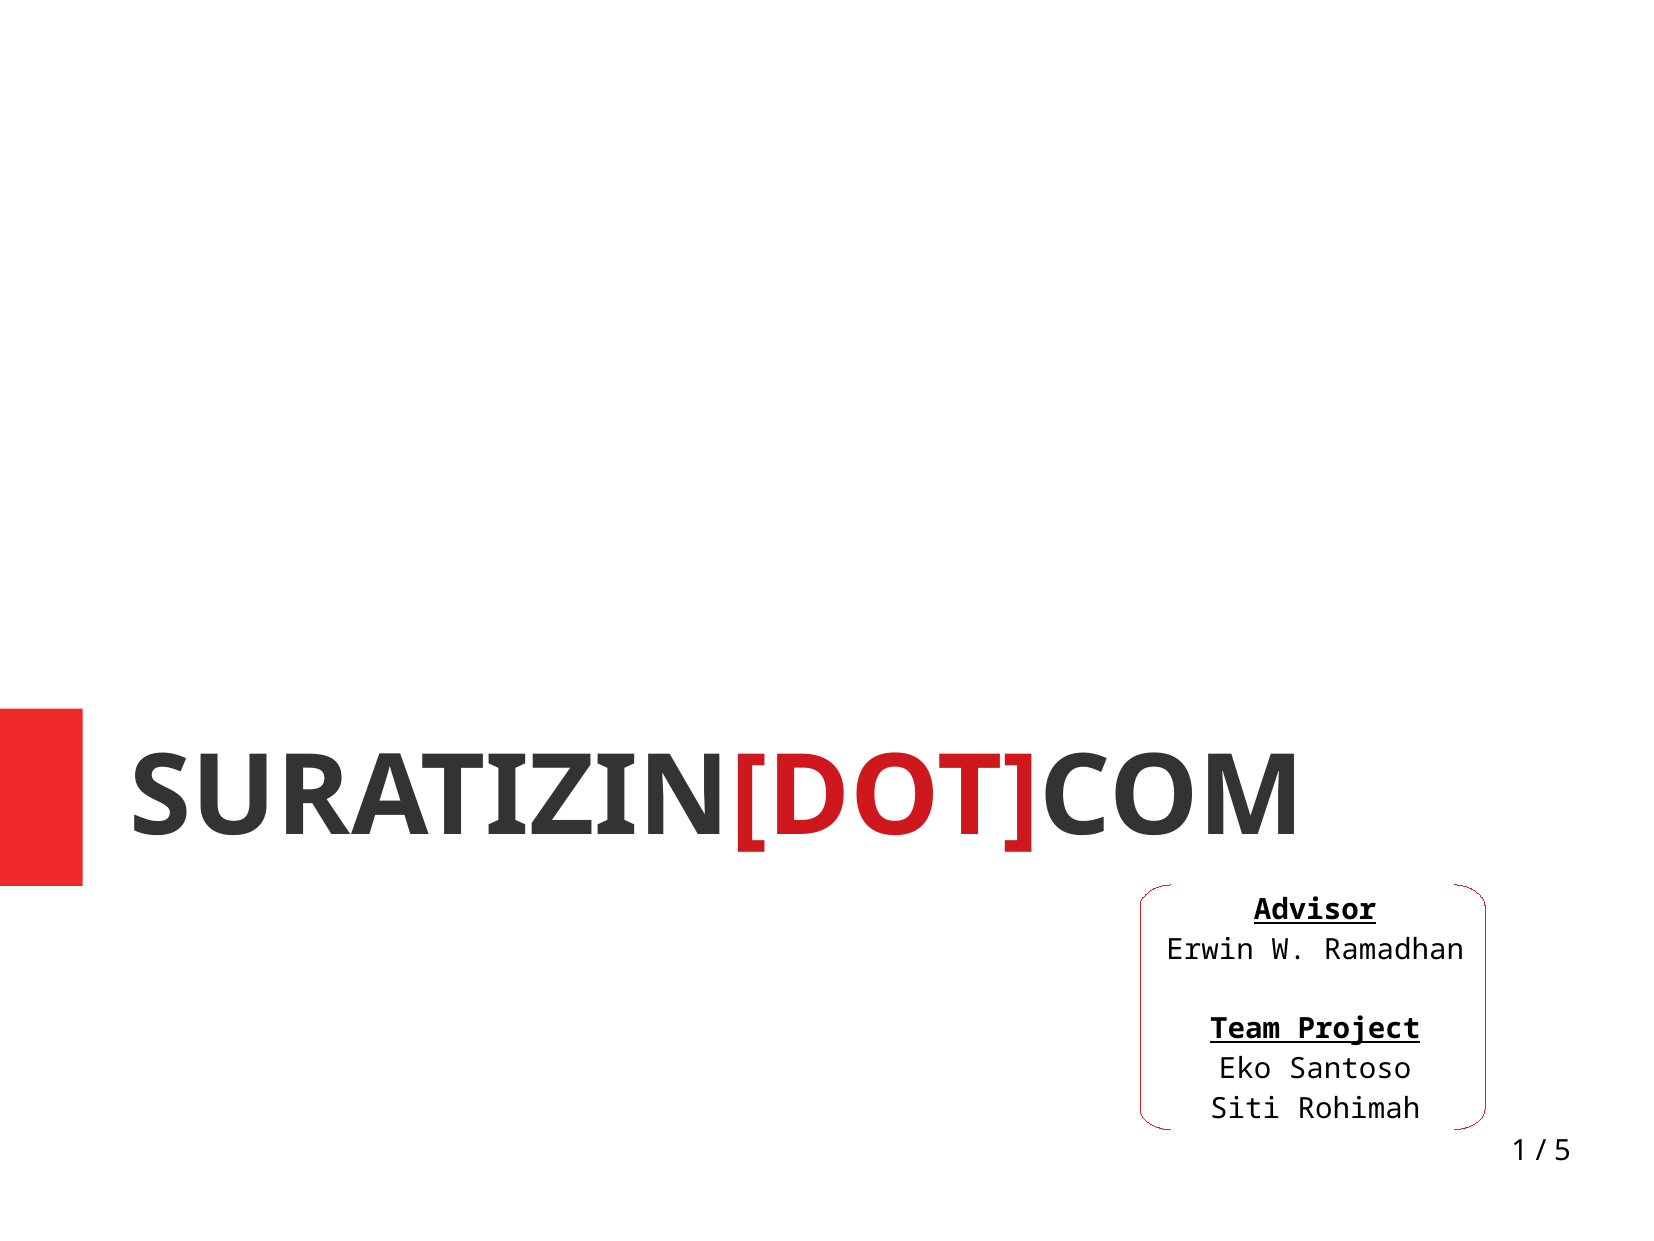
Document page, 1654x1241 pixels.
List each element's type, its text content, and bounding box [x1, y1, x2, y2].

title SURATIZIN[DOT]COM [129, 673, 1536, 910]
subtitle Advisor Erwin W. Ramadhan Team Project Eko Santoso Siti Rohimah [1095, 885, 1536, 1130]
